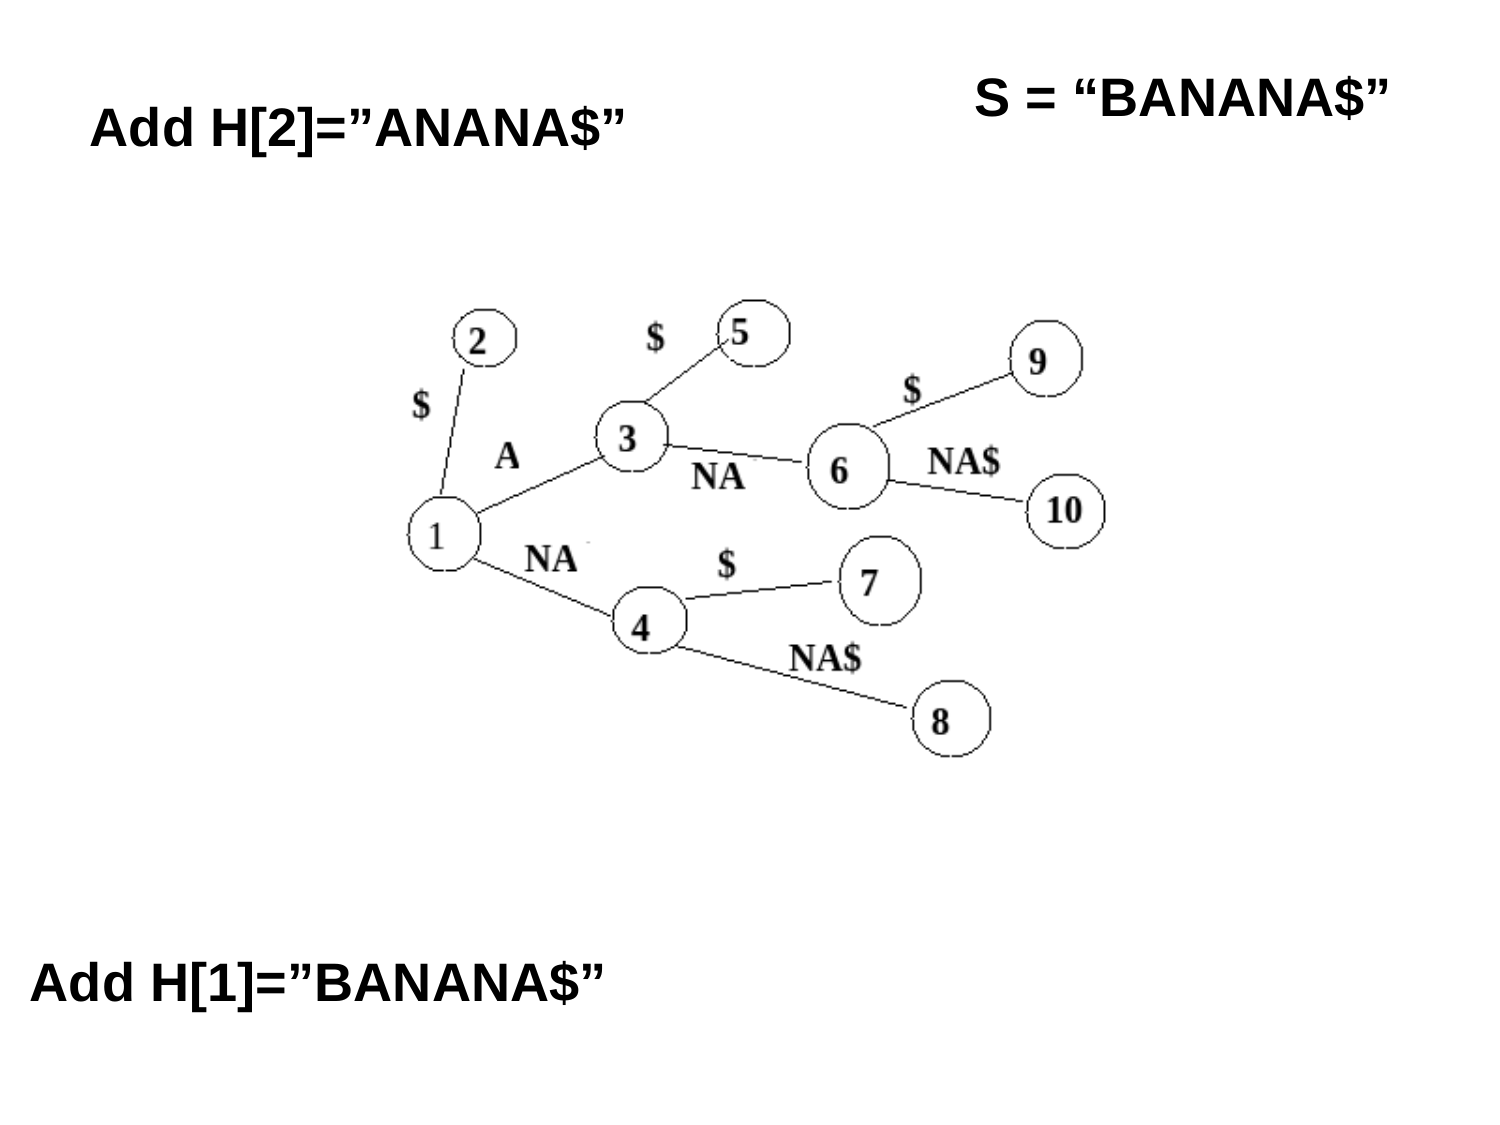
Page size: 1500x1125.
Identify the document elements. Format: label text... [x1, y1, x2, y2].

text_box Add H[1]=”BANANA$” [15, 945, 706, 1081]
picture [225, 270, 1500, 991]
text_box Add H[2]=”ANANA$” [75, 89, 751, 226]
text_box S = “BANANA$” [960, 60, 1426, 196]
